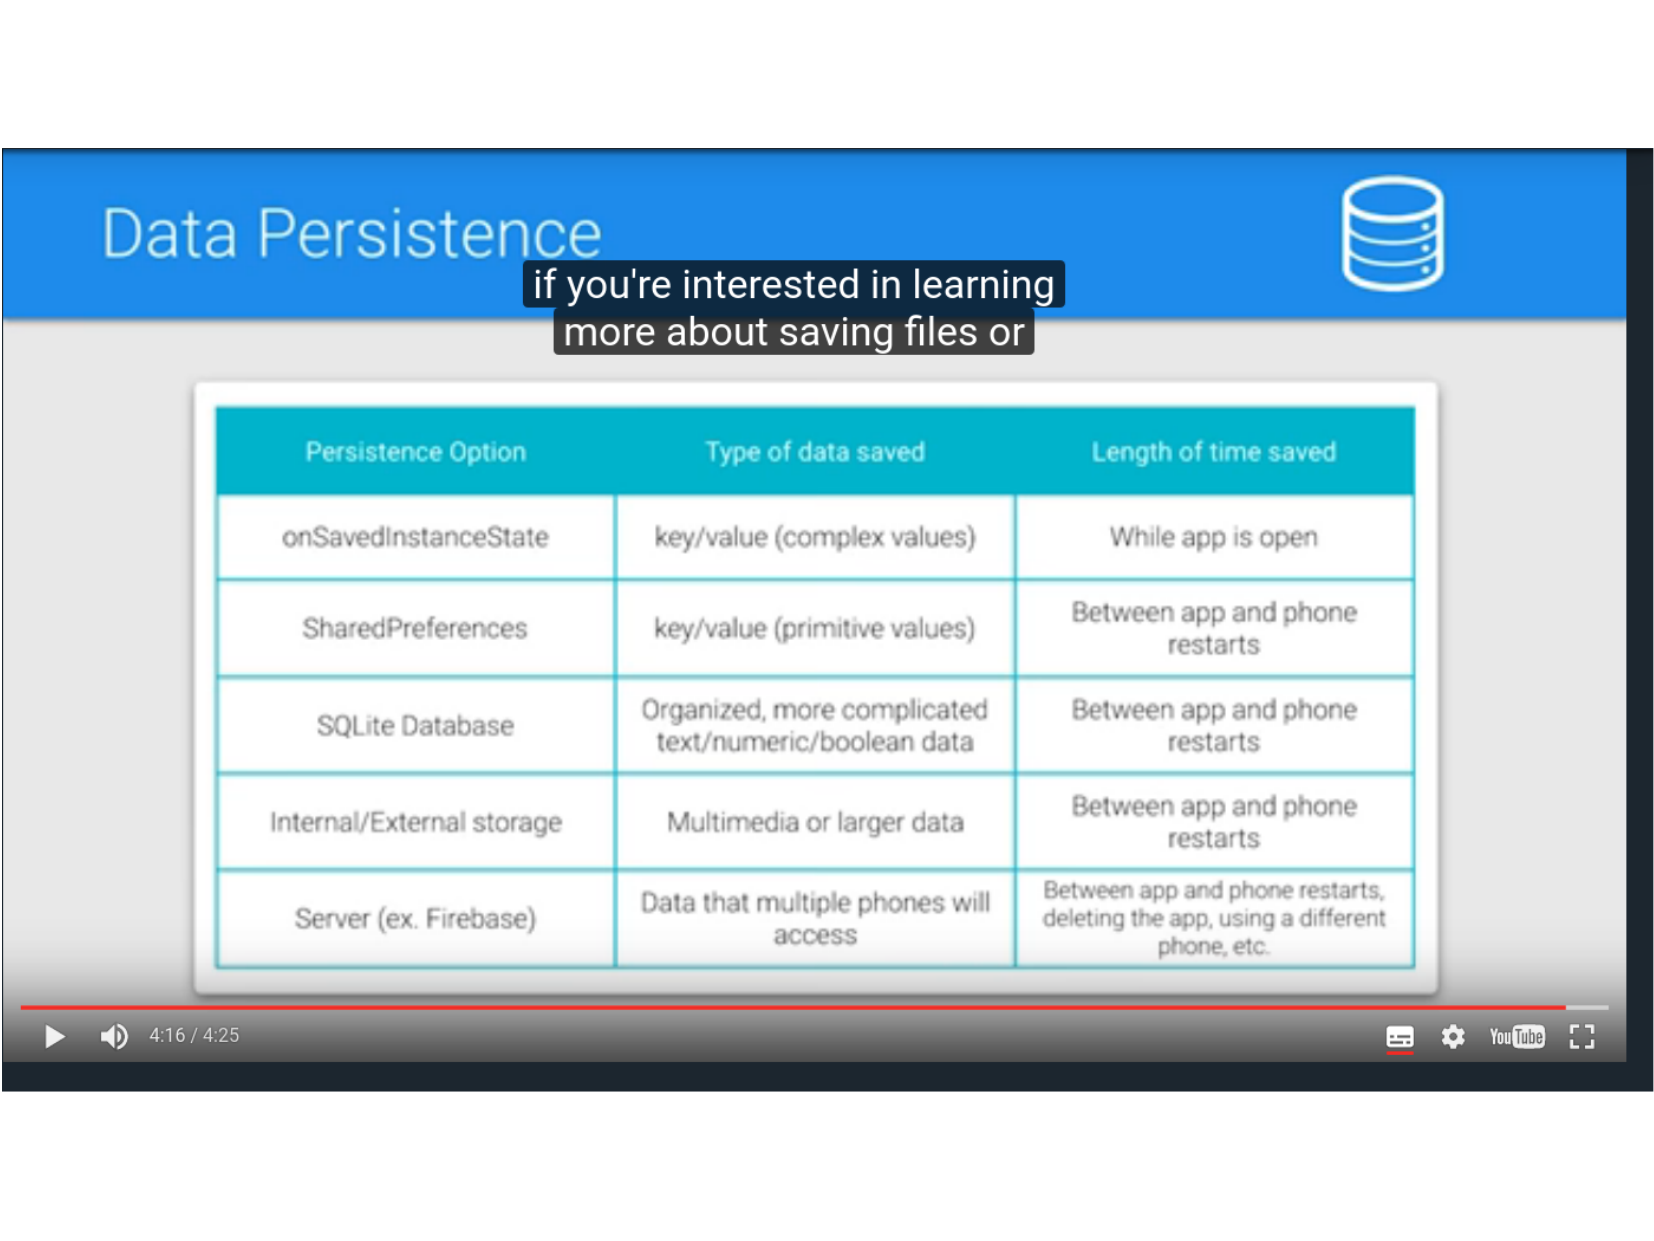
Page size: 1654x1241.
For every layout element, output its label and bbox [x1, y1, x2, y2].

picture [2, 148, 1654, 1094]
